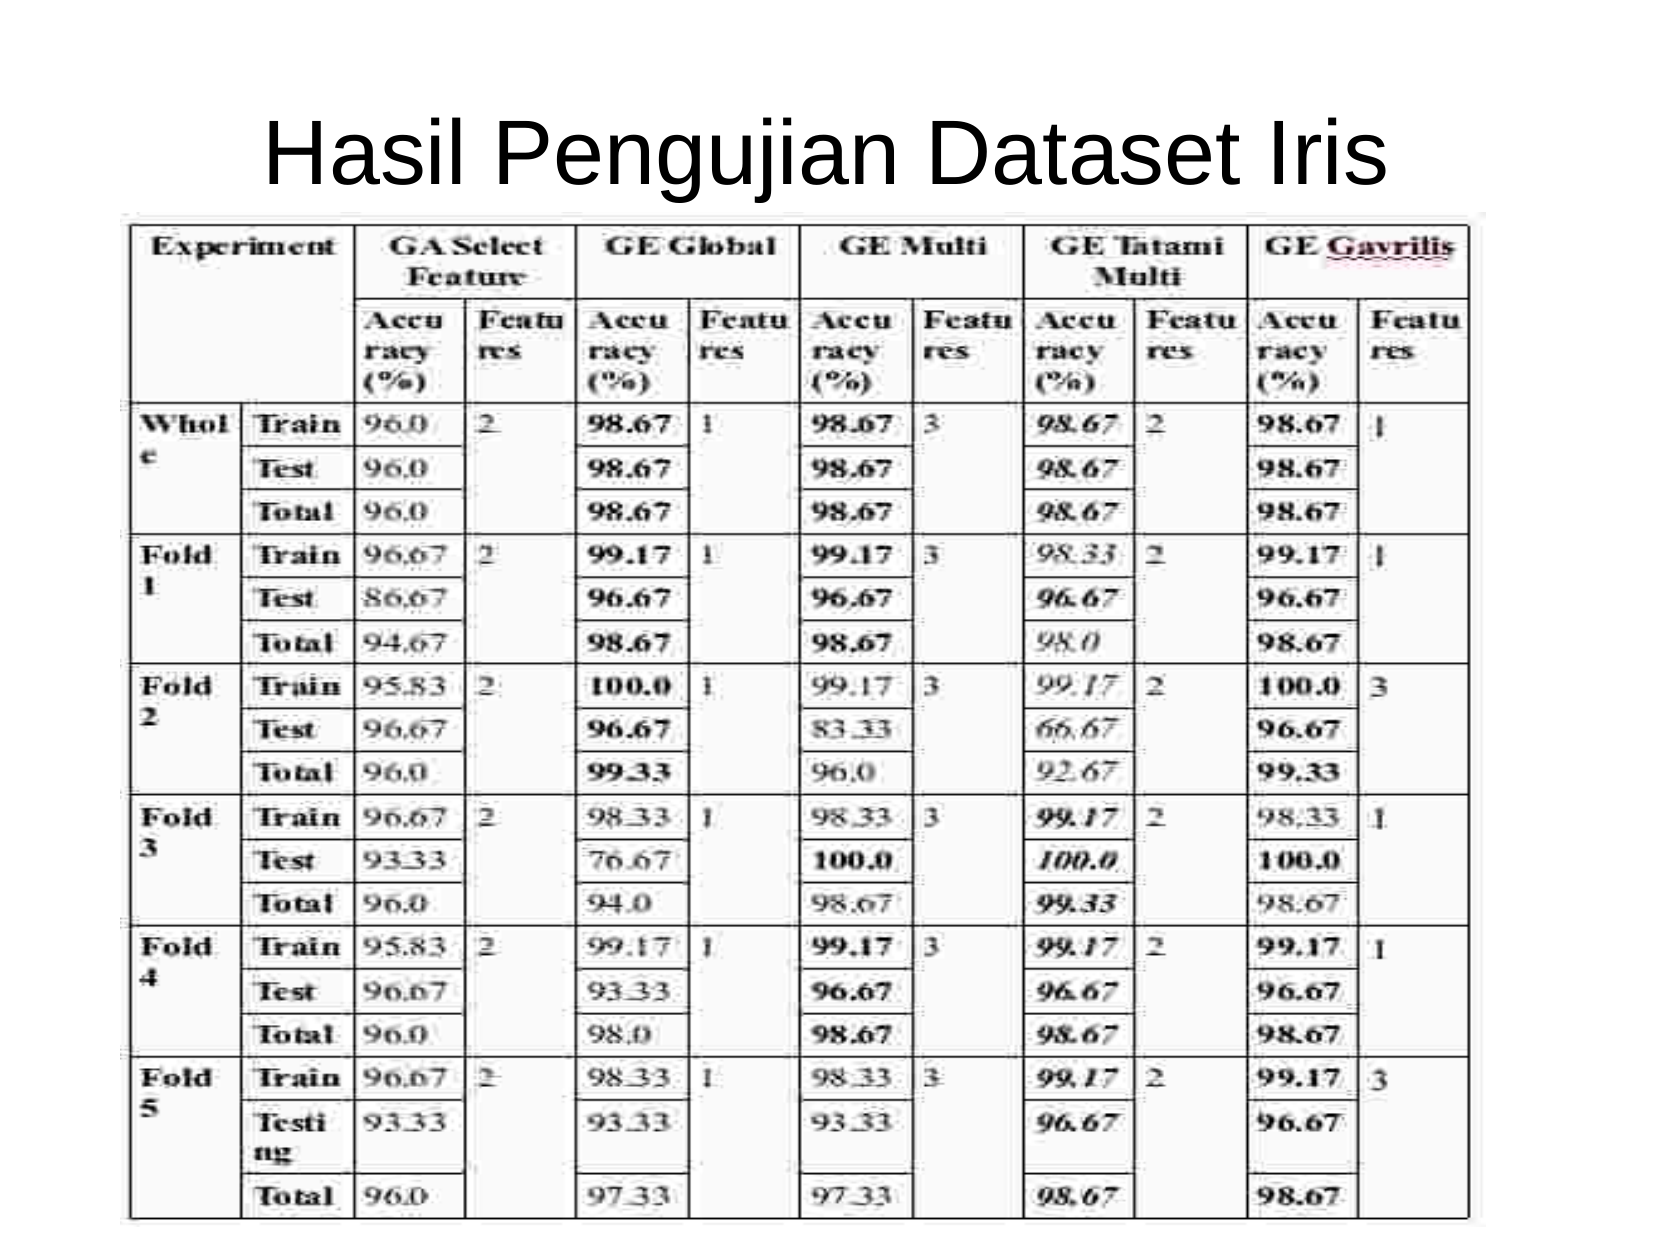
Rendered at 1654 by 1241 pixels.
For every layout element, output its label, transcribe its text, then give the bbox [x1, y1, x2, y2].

title Hasil Pengujian Dataset Iris [82, 49, 1571, 257]
picture [120, 212, 1486, 1227]
